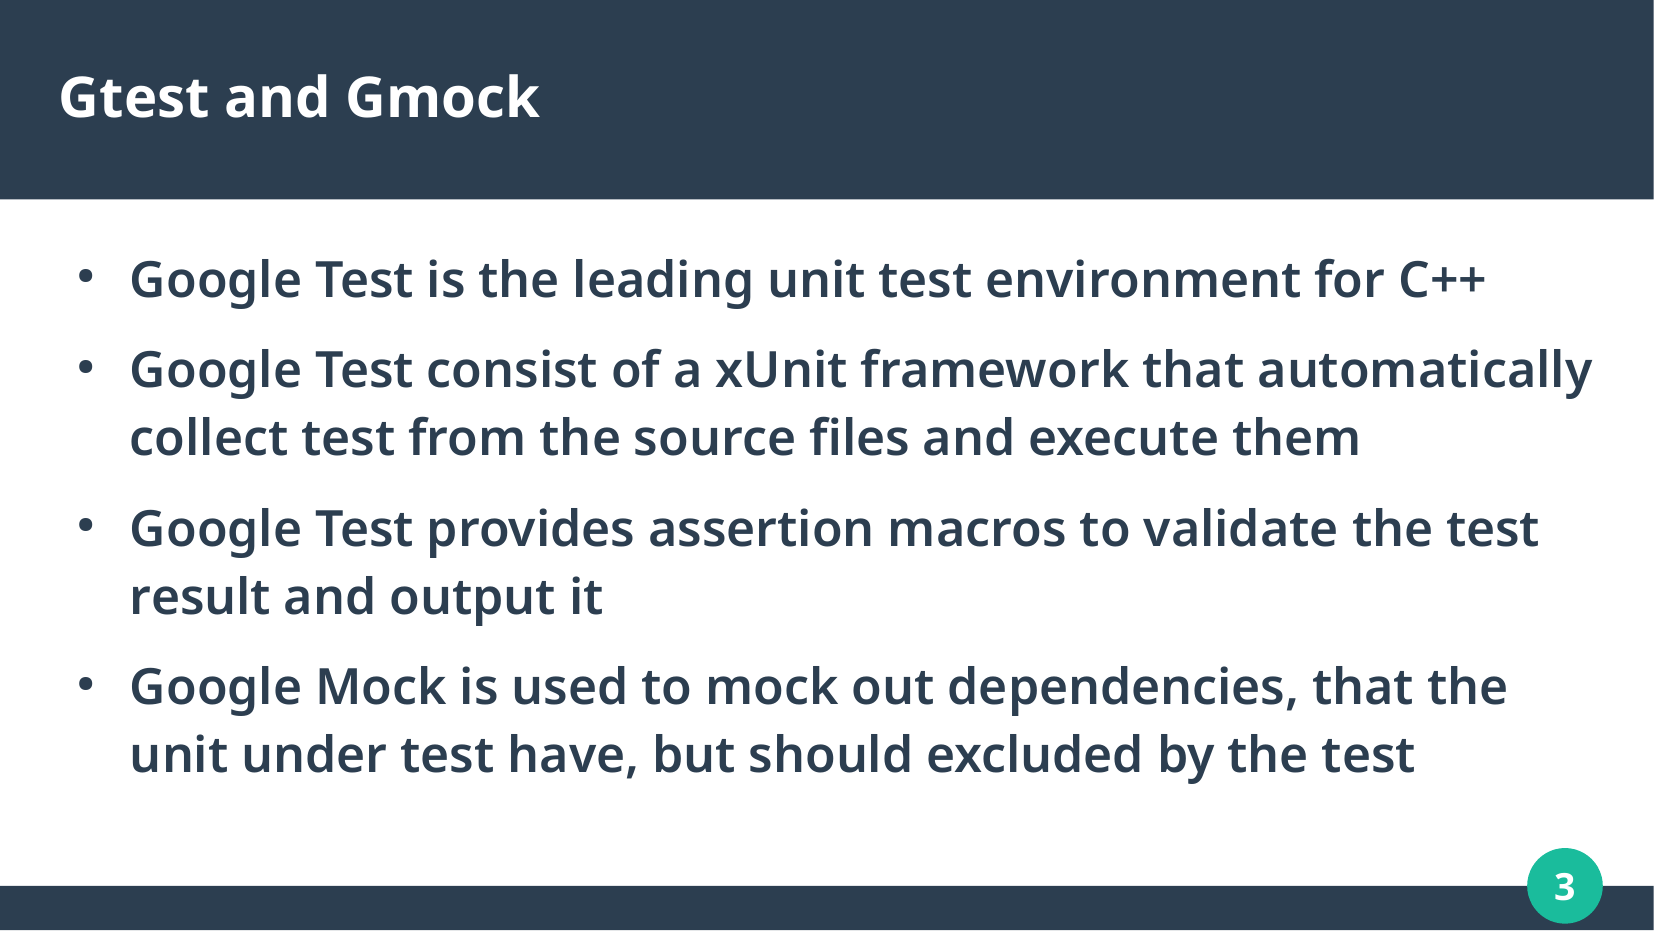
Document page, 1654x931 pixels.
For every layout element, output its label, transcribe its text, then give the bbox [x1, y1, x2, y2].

title Gtest and Gmock [59, 37, 1595, 155]
list Google Test is the leading unit test environment for C++ Google Test consist of a xUnit framework that automatically collect test from the source files and execute them Google Test provides assertion macros to validate the test result and output it Google Mock is used to mock out dependencies, that the unit under test have, but should excluded by the test [59, 243, 1595, 864]
